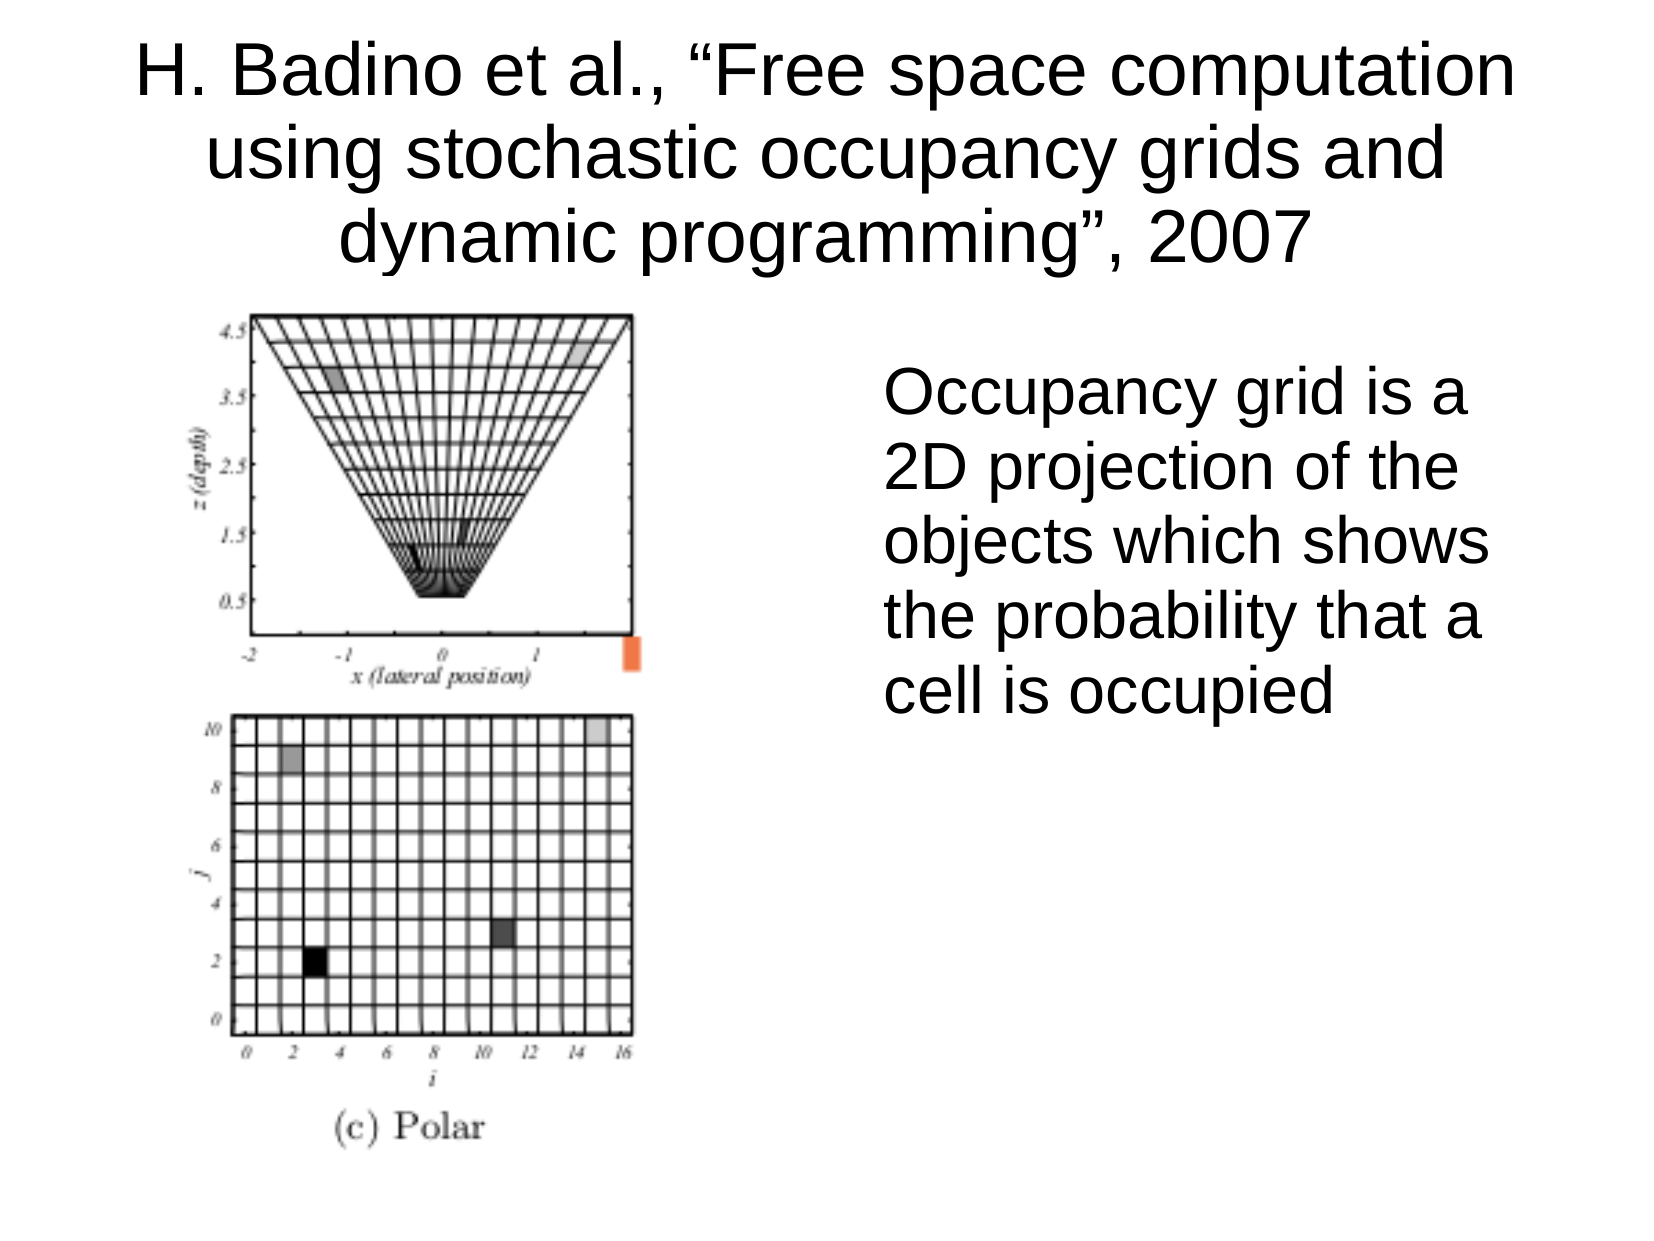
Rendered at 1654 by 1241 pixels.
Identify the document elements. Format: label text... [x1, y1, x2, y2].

title H. Badino et al., “Free space computation using stochastic occupancy grids and dynamic programming”, 2007 [82, 26, 1571, 279]
list Occupancy grid is a 2D projection of the objects which shows the probability that a cell is occupied [813, 353, 1524, 1074]
picture [165, 276, 681, 1181]
